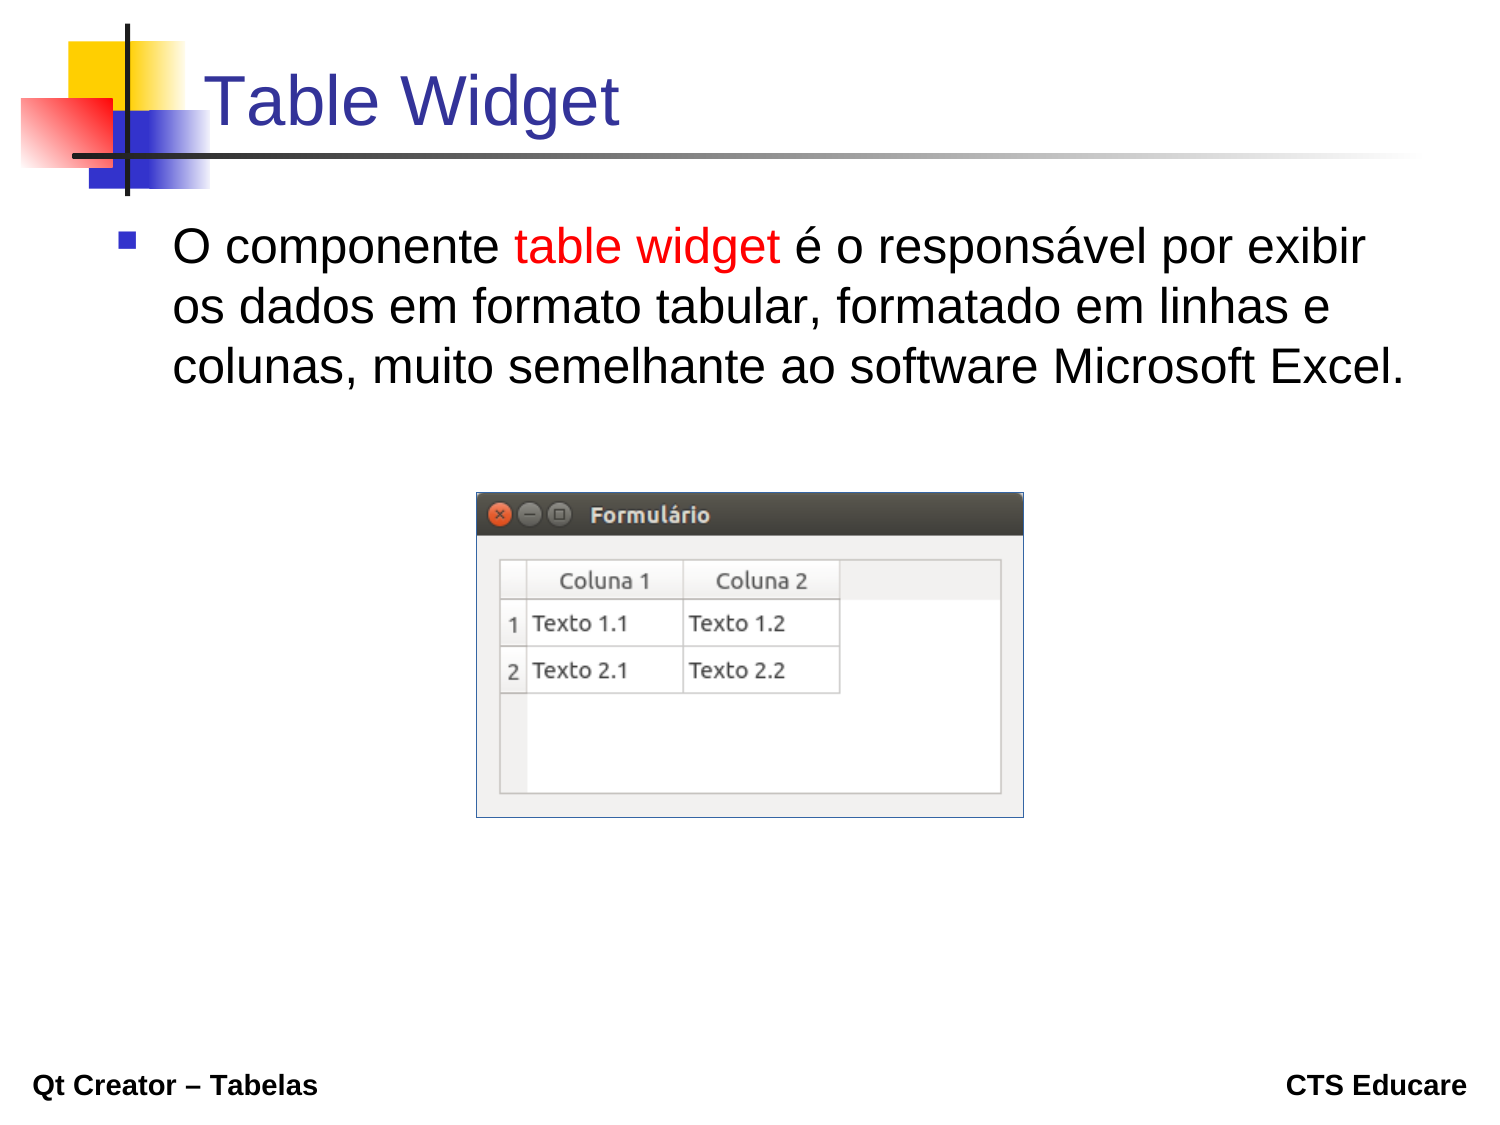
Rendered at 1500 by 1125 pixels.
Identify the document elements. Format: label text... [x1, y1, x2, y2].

title Table Widget [188, 46, 1468, 149]
list O componente table widget é o responsável por exibir os dados em formato tabular, formatado em linhas e colunas, muito semelhante ao software Microsoft Excel. [100, 206, 1447, 1024]
picture [476, 492, 1024, 818]
